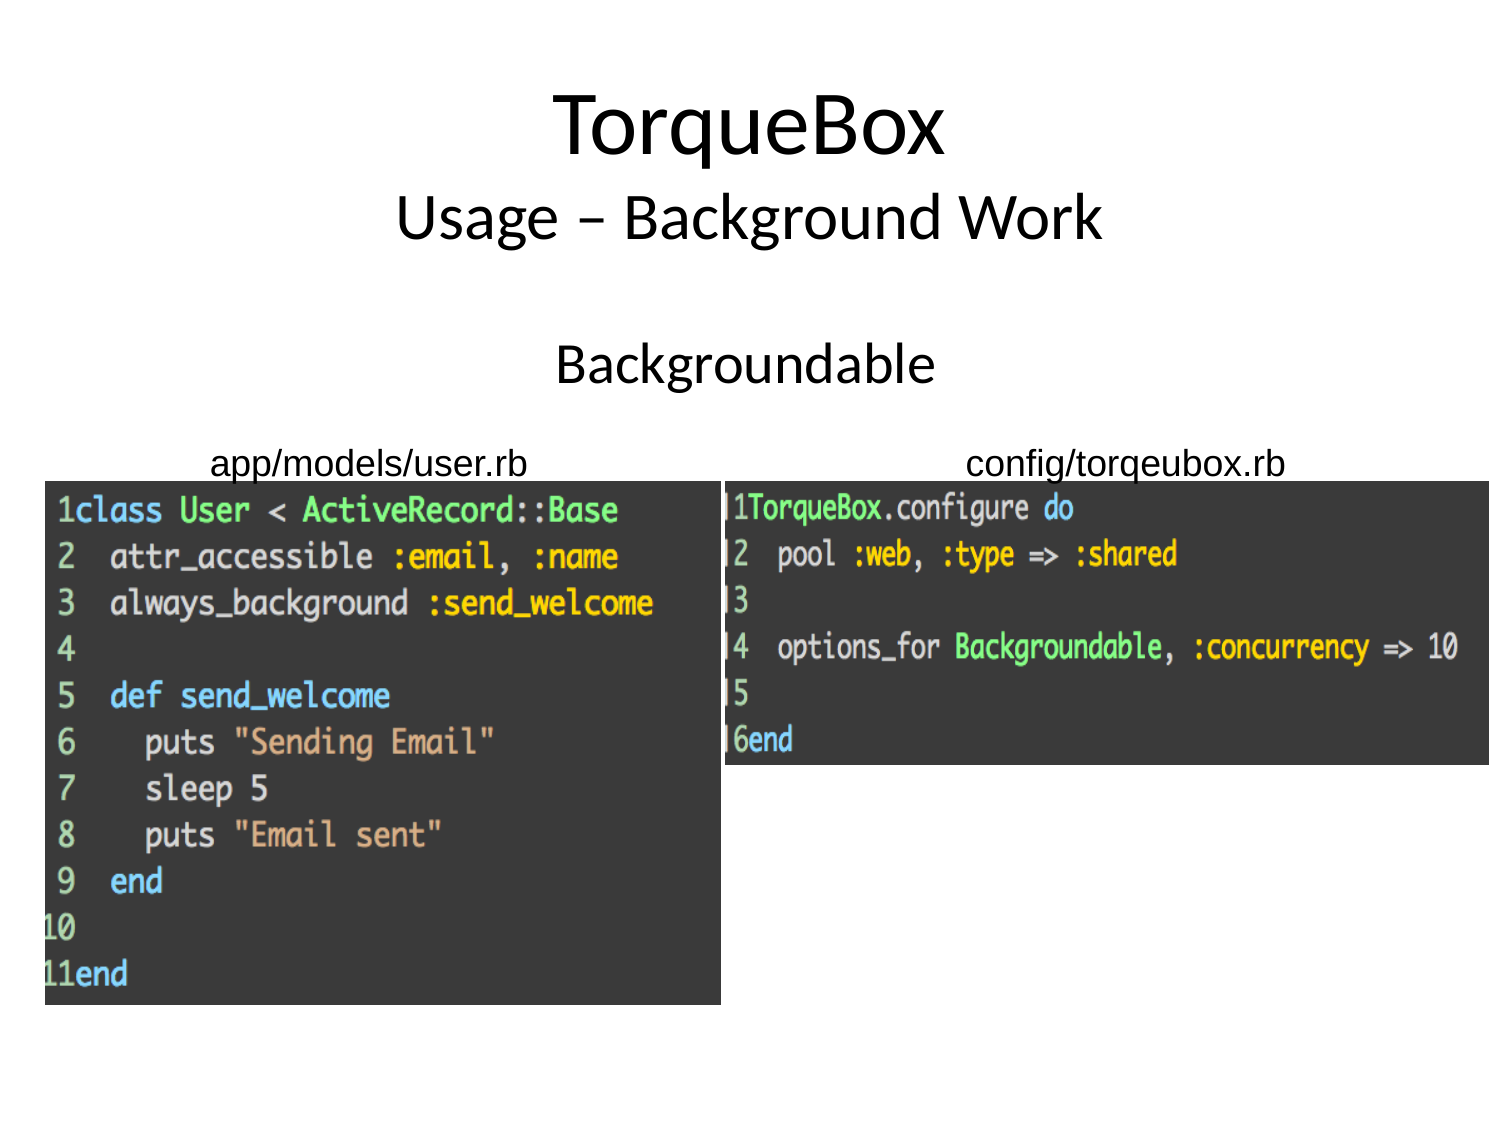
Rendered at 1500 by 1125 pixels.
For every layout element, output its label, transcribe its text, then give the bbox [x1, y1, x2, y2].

picture [725, 481, 1489, 766]
picture [45, 481, 721, 1006]
text_box config/torqeubox.rb [950, 435, 1326, 492]
title TorqueBox Usage – Background Work [75, 45, 1425, 271]
text_box Backgroundable [540, 318, 952, 473]
text_box app/models/user.rb [195, 435, 571, 492]
